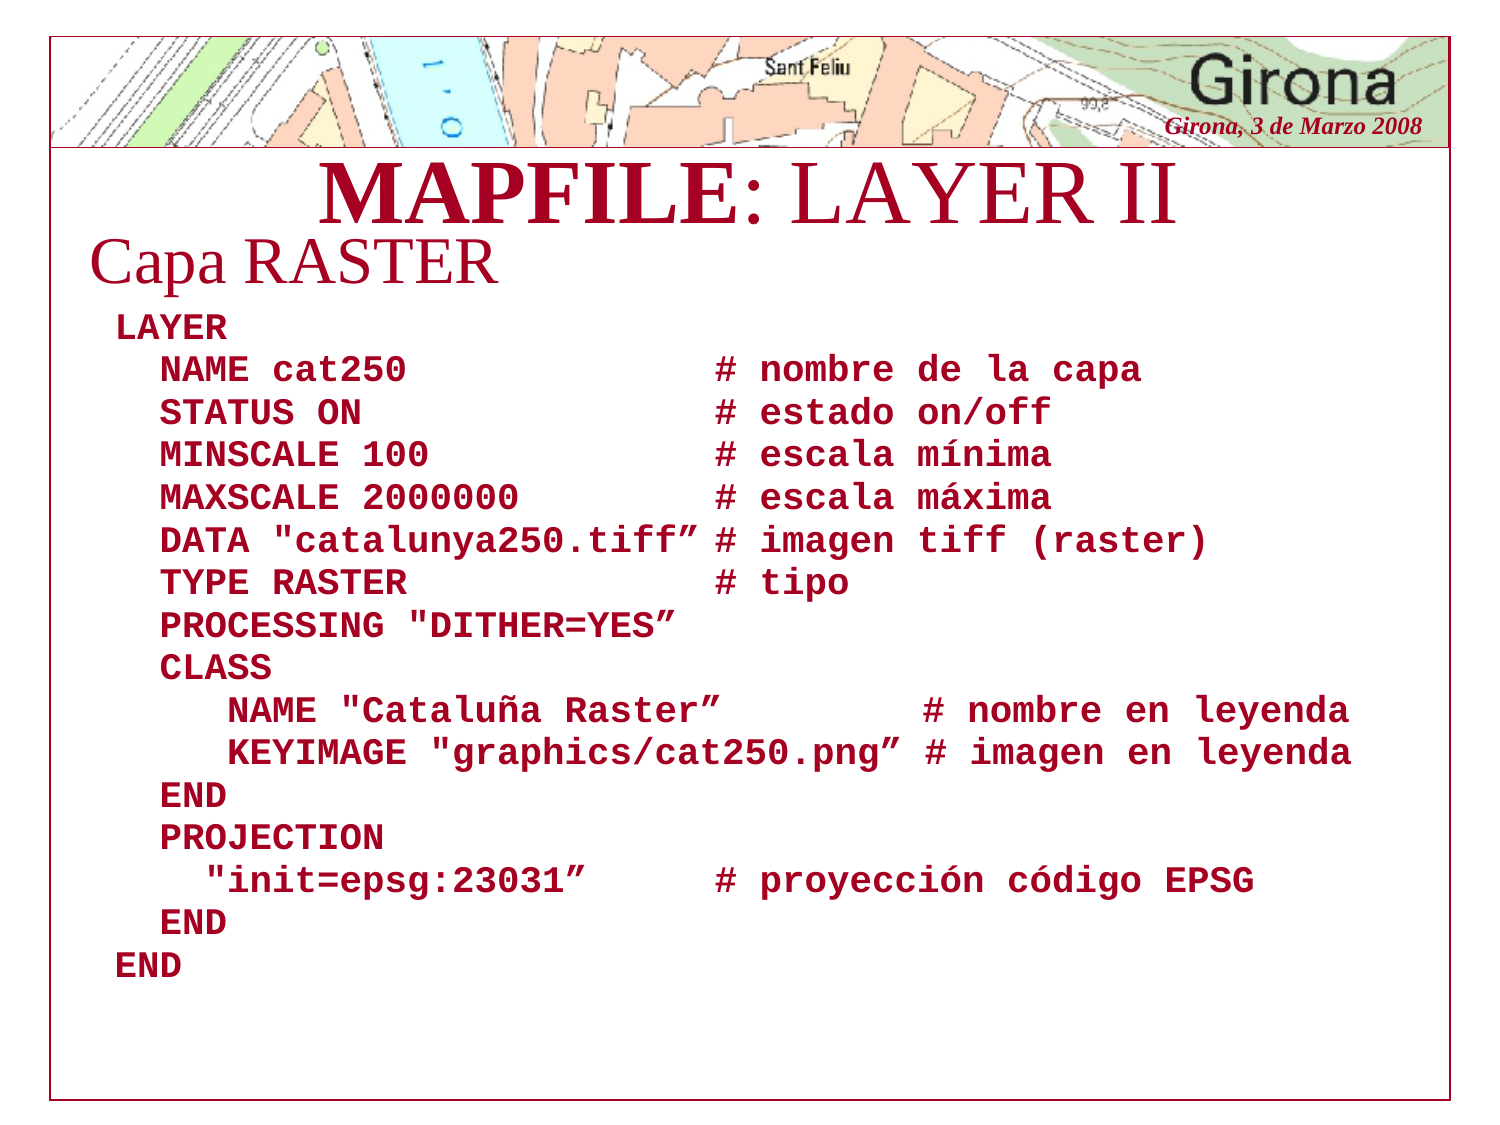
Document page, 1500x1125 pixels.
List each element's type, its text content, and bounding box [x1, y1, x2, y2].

picture [51, 37, 1448, 147]
text_box LAYER NAME cat250 # nombre de la capa STATUS ON # estado on/off MINSCALE 100 # escala mínima MAXSCALE 2000000 # escala máxima DATA "catalunya250.tiff” # imagen tiff (raster) TYPE RASTER # tipo PROCESSING "DITHER=YES” CLASS NAME "Cataluña Raster” # nombre en leyenda KEYIMAGE "graphics/cat250.png” # imagen en leyenda END PROJECTION "init=epsg:23031” # proyección código EPSG END END [99, 300, 1444, 997]
text_box MAPFILE: LAYER II [74, 144, 1424, 242]
list Capa RASTER [75, 222, 1426, 387]
